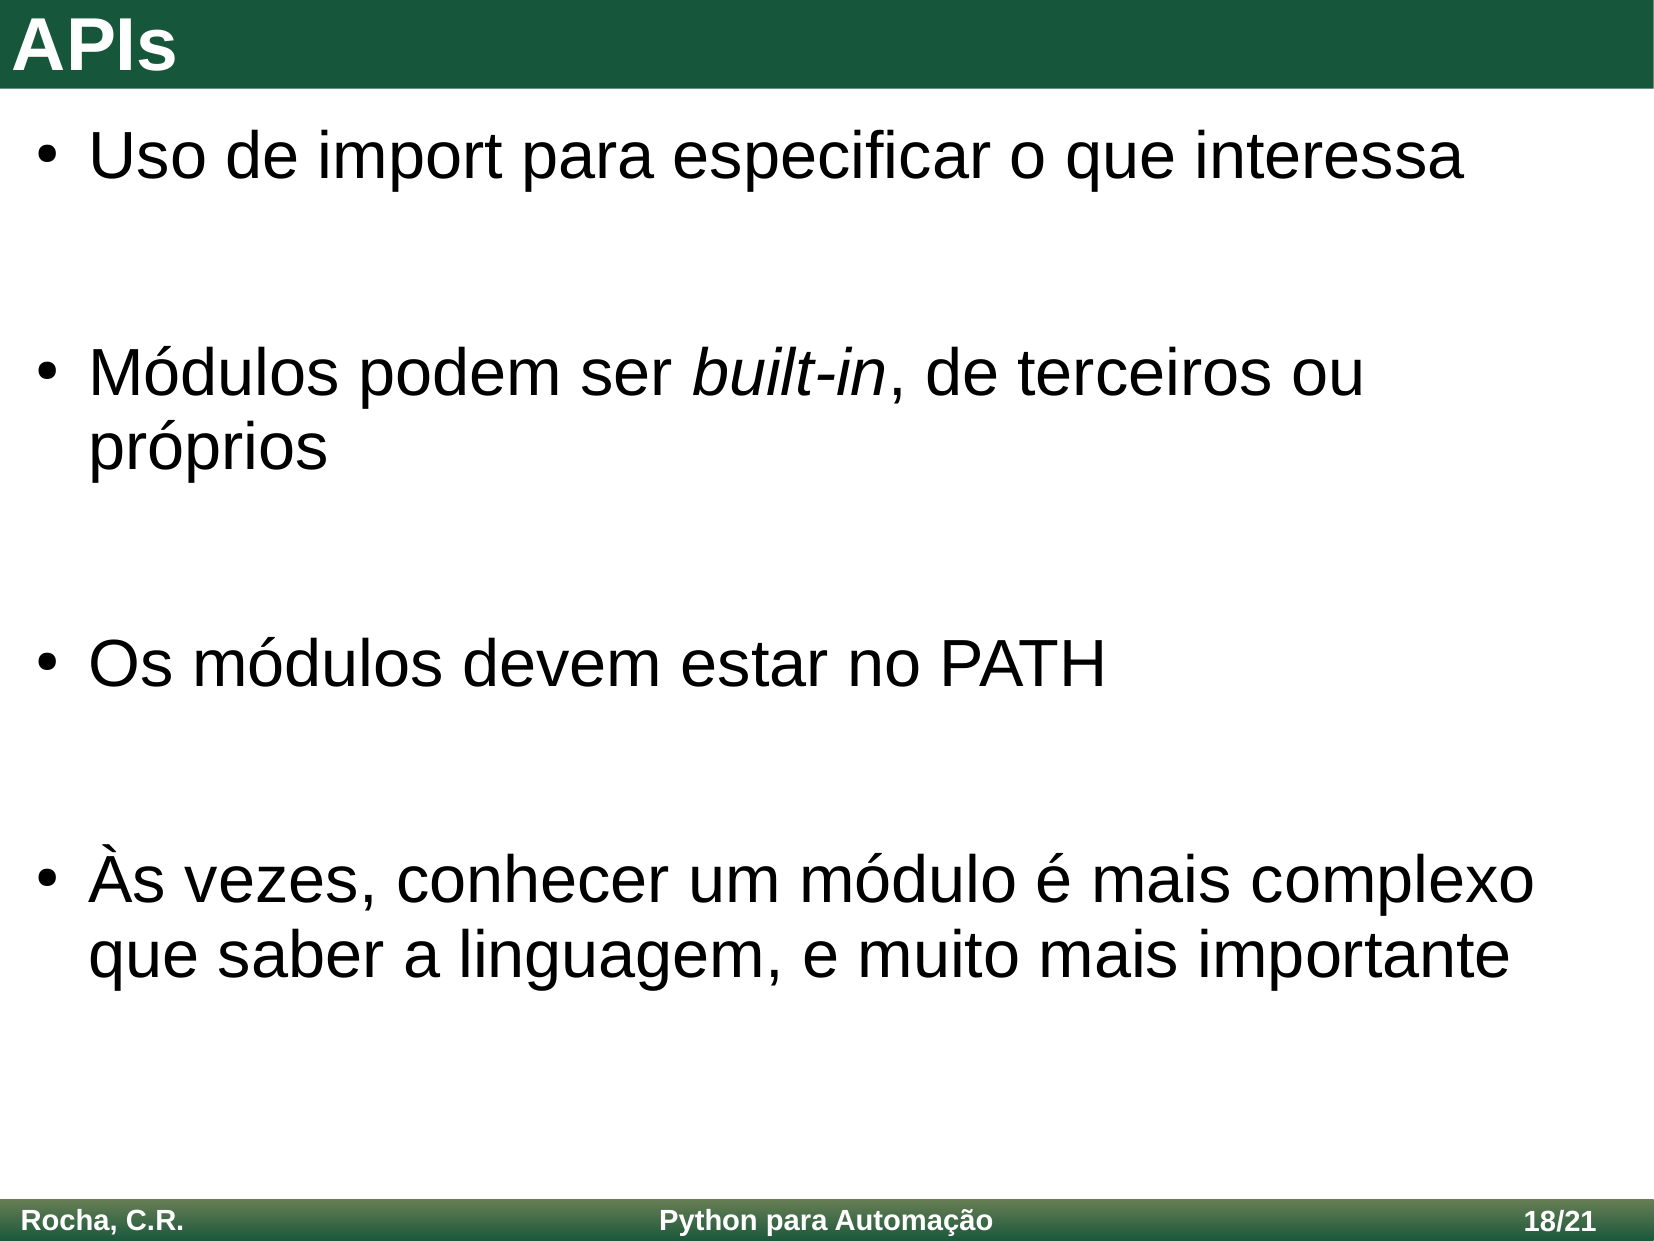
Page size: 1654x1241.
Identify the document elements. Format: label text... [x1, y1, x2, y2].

list Uso de import para especificar o que interessa Módulos podem ser built-in, de terceiros ou próprios Os módulos devem estar no PATH Às vezes, conhecer um módulo é mais complexo que saber a linguagem, e muito mais importante [17, 118, 1625, 1152]
title APIs [11, 0, 1625, 89]
